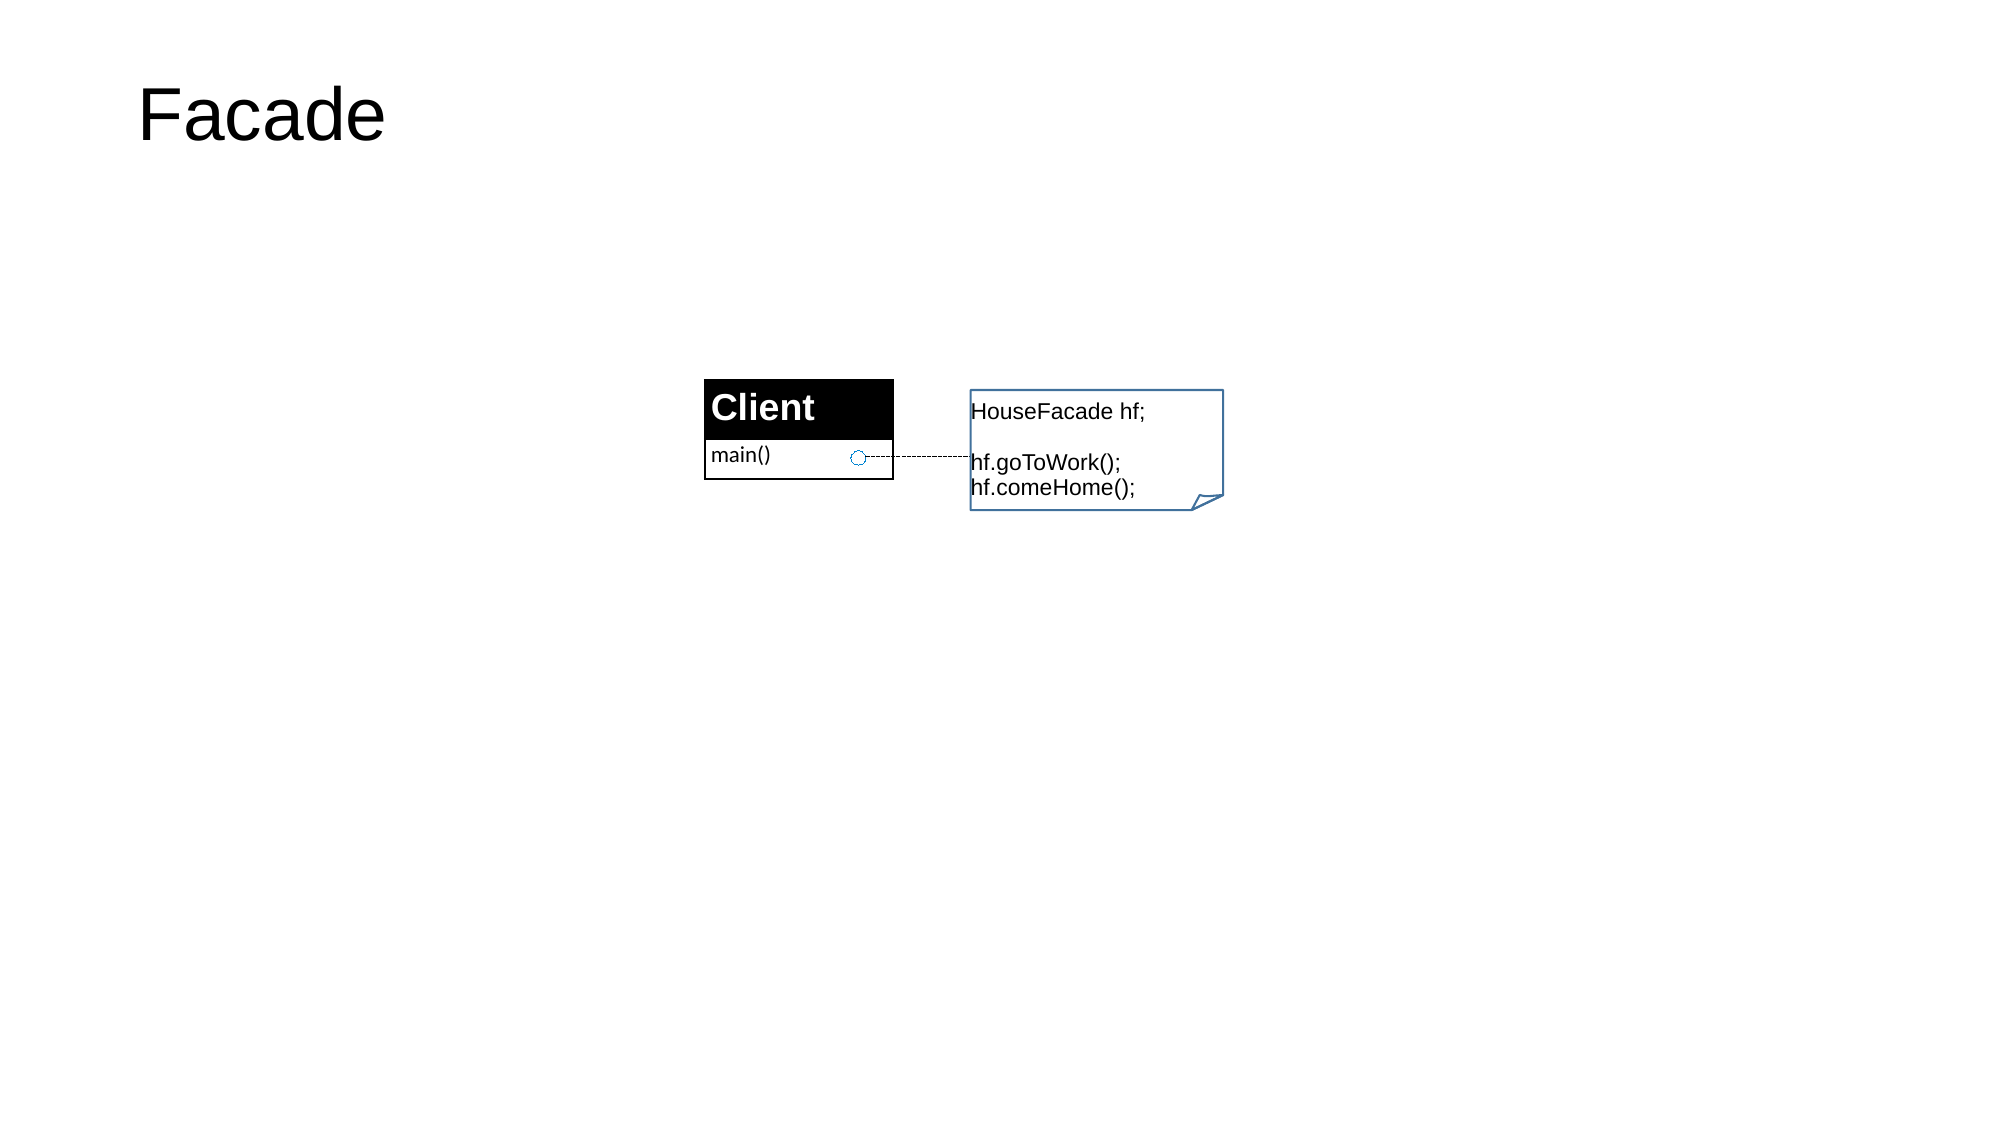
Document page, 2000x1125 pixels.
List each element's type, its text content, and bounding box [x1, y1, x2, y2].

table_header Client [706, 381, 892, 438]
text_box HouseFacade hf; hf.goToWork(); hf.comeHome(); [970, 390, 1224, 511]
table_cell main() [706, 440, 892, 478]
title Facade [137, 60, 421, 166]
